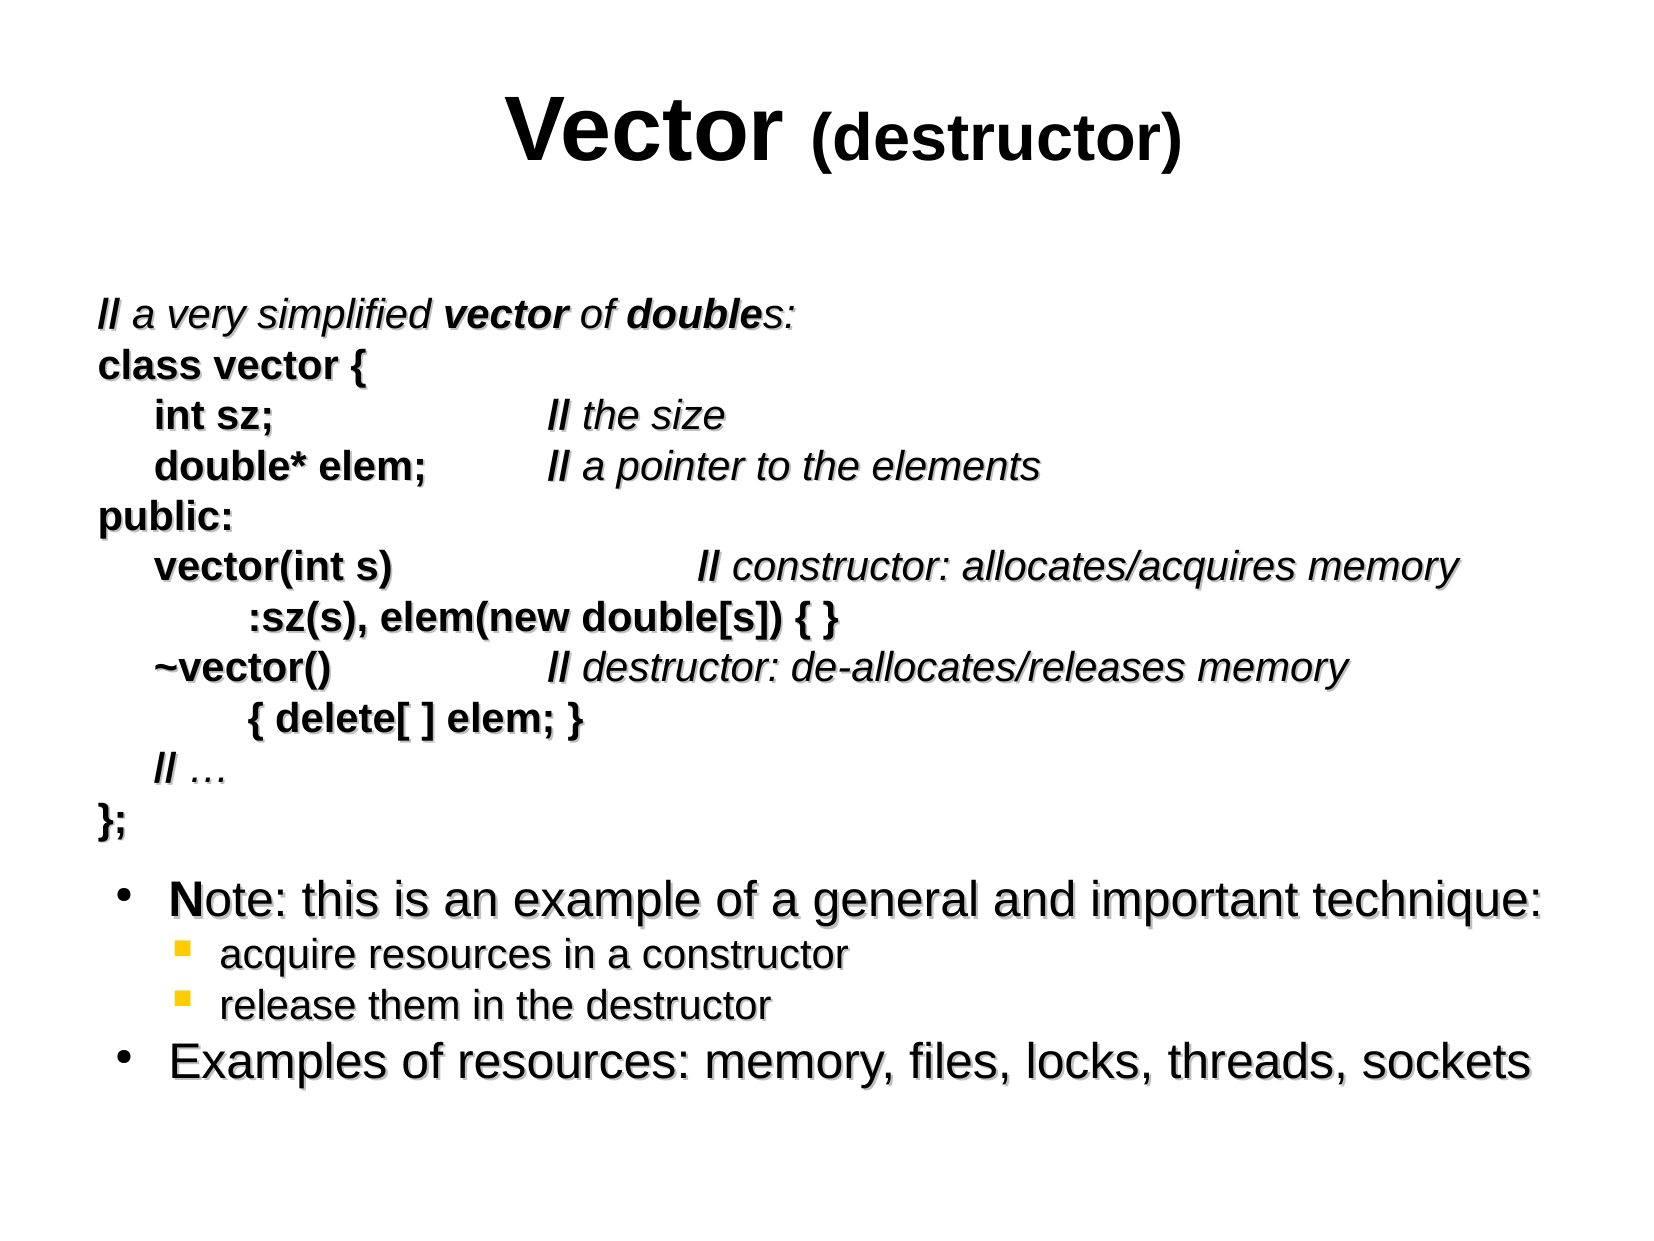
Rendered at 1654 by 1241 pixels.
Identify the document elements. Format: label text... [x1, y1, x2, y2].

title Vector (destructor) [82, 0, 1571, 249]
list // a very simplified vector of doubles: class vector { int sz; // the size double* elem; // a pointer to the elements public: vector(int s) // constructor: allocates/acquires memory :sz(s), elem(new double[s]) { } ~vector() // destructor: de-allocates/releases memory { delete[ ] elem; } // … }; Note: this is an example of a general and important technique: acquire resources in a constructor release them in the destructor Examples of resources: memory, files, locks, threads, sockets [82, 289, 1626, 1144]
